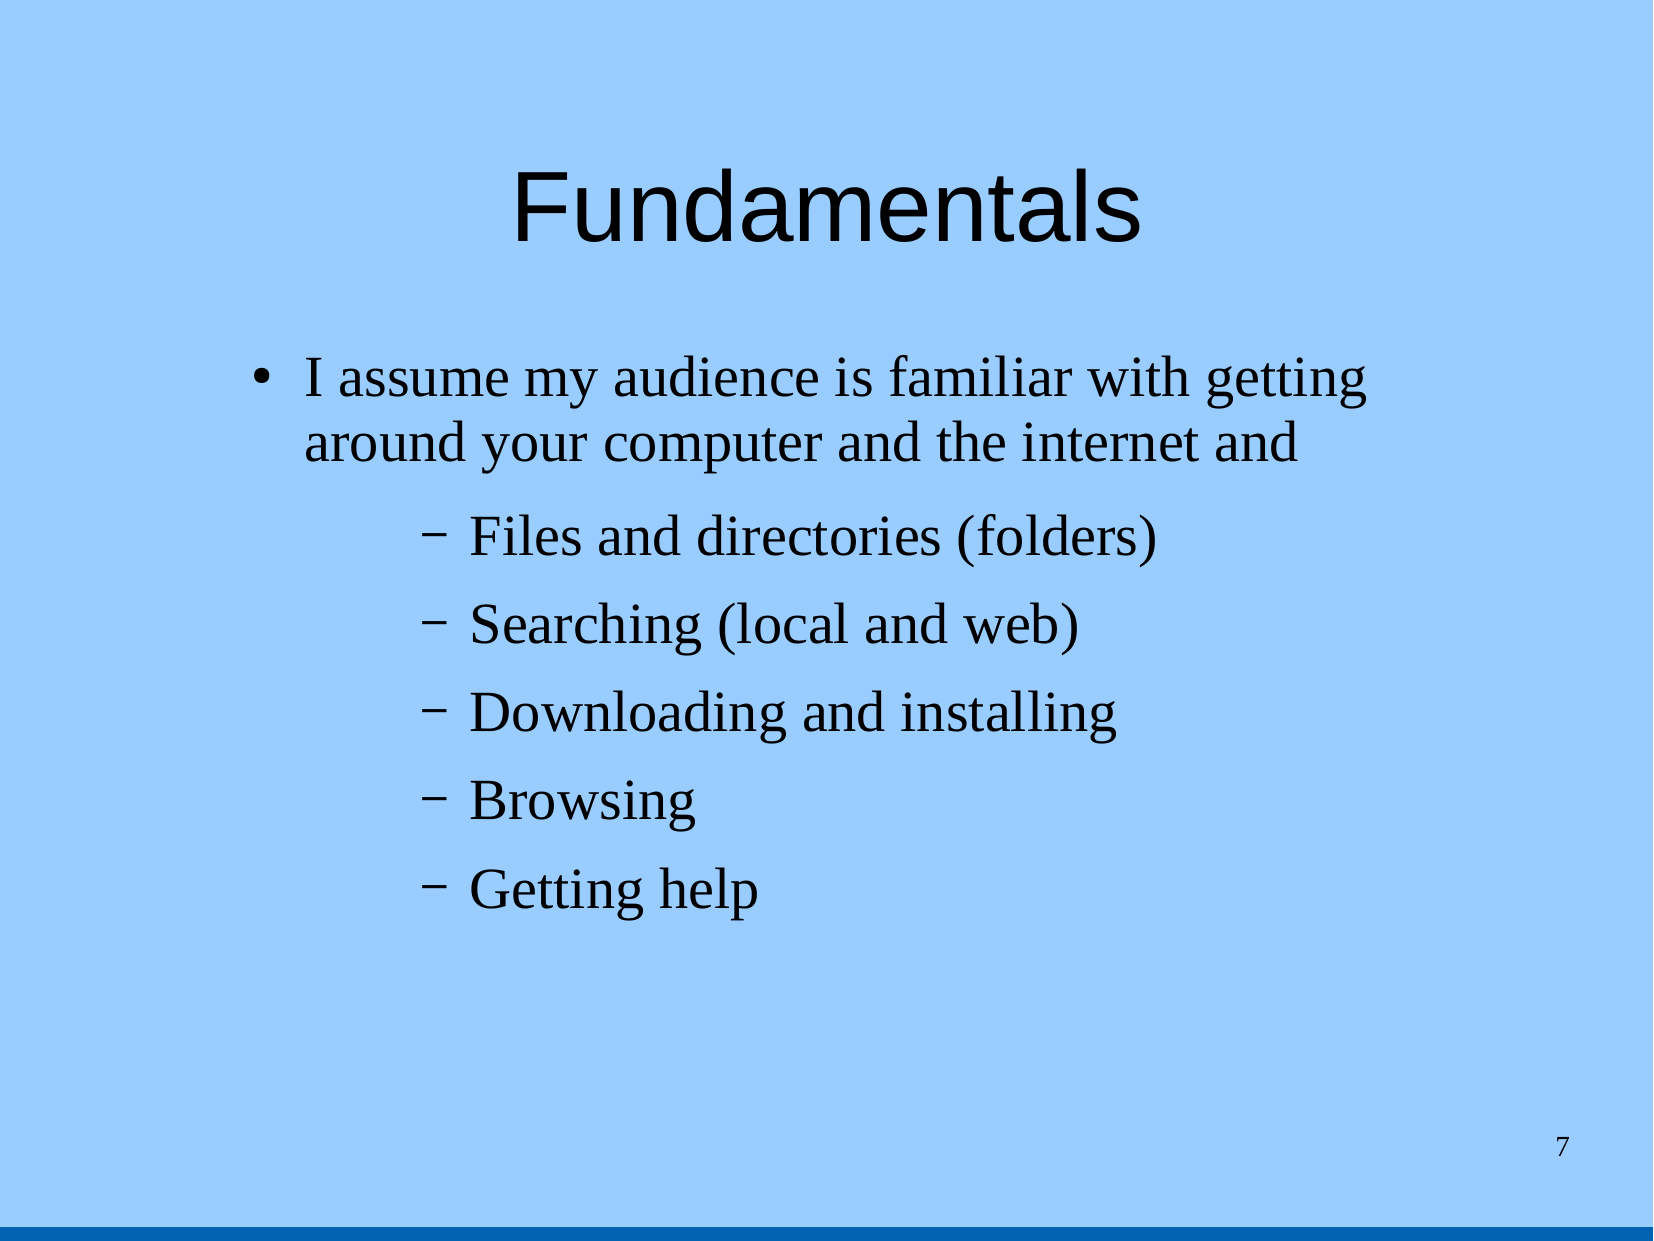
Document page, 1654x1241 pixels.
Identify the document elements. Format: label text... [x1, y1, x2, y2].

list I assume my audience is familiar with getting around your computer and the internet and Files and directories (folders) Searching (local and web) Downloading and installing Browsing Getting help [233, 344, 1500, 1127]
title Fundamentals [121, 102, 1533, 311]
